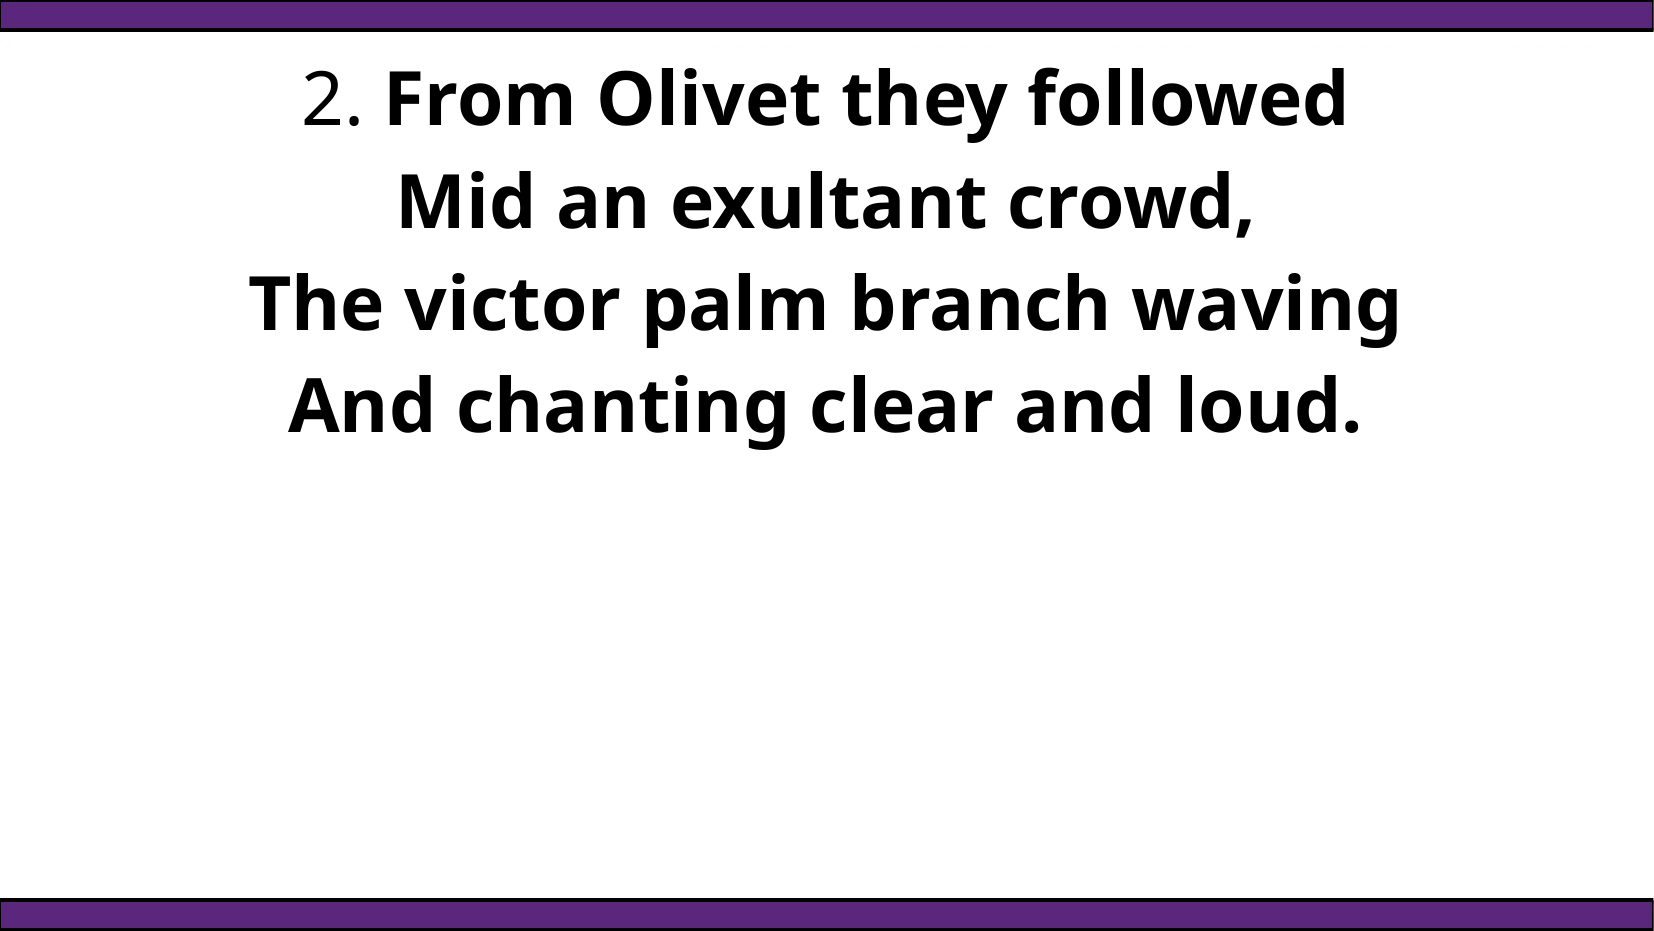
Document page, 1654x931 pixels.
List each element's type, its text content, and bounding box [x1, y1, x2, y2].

text_box [0, 0, 1654, 31]
picture [0, 31, 1654, 900]
text_box 2. From Olivet they followed Mid an exultant crowd, The victor palm branch waving And chanting clear and loud. [60, 38, 1593, 453]
text_box [0, 900, 1654, 931]
